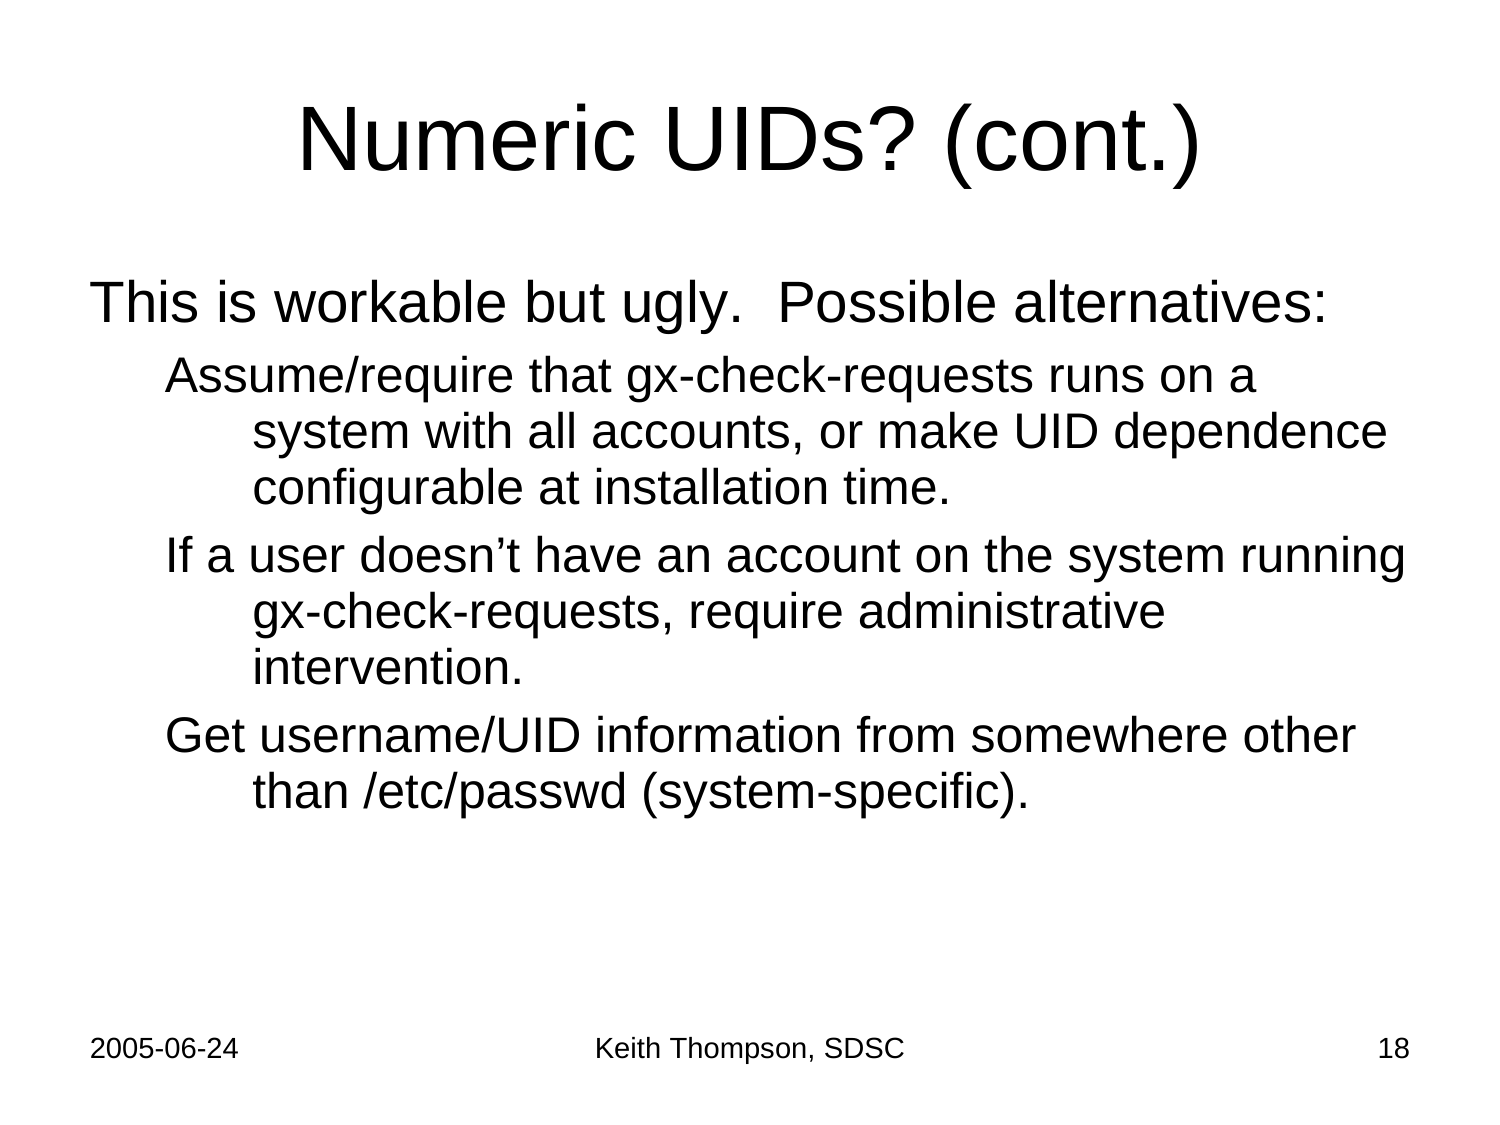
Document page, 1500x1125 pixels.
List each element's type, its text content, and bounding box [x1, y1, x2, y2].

title Numeric UIDs? (cont.) [75, 45, 1426, 233]
list This is workable but ugly. Possible alternatives: Assume/require that gx-check-requests runs on a system with all accounts, or make UID dependence configurable at installation time. If a user doesn’t have an account on the system running gx-check-requests, require administrative intervention. Get username/UID information from somewhere other than /etc/passwd (system-specific). [75, 262, 1426, 1008]
